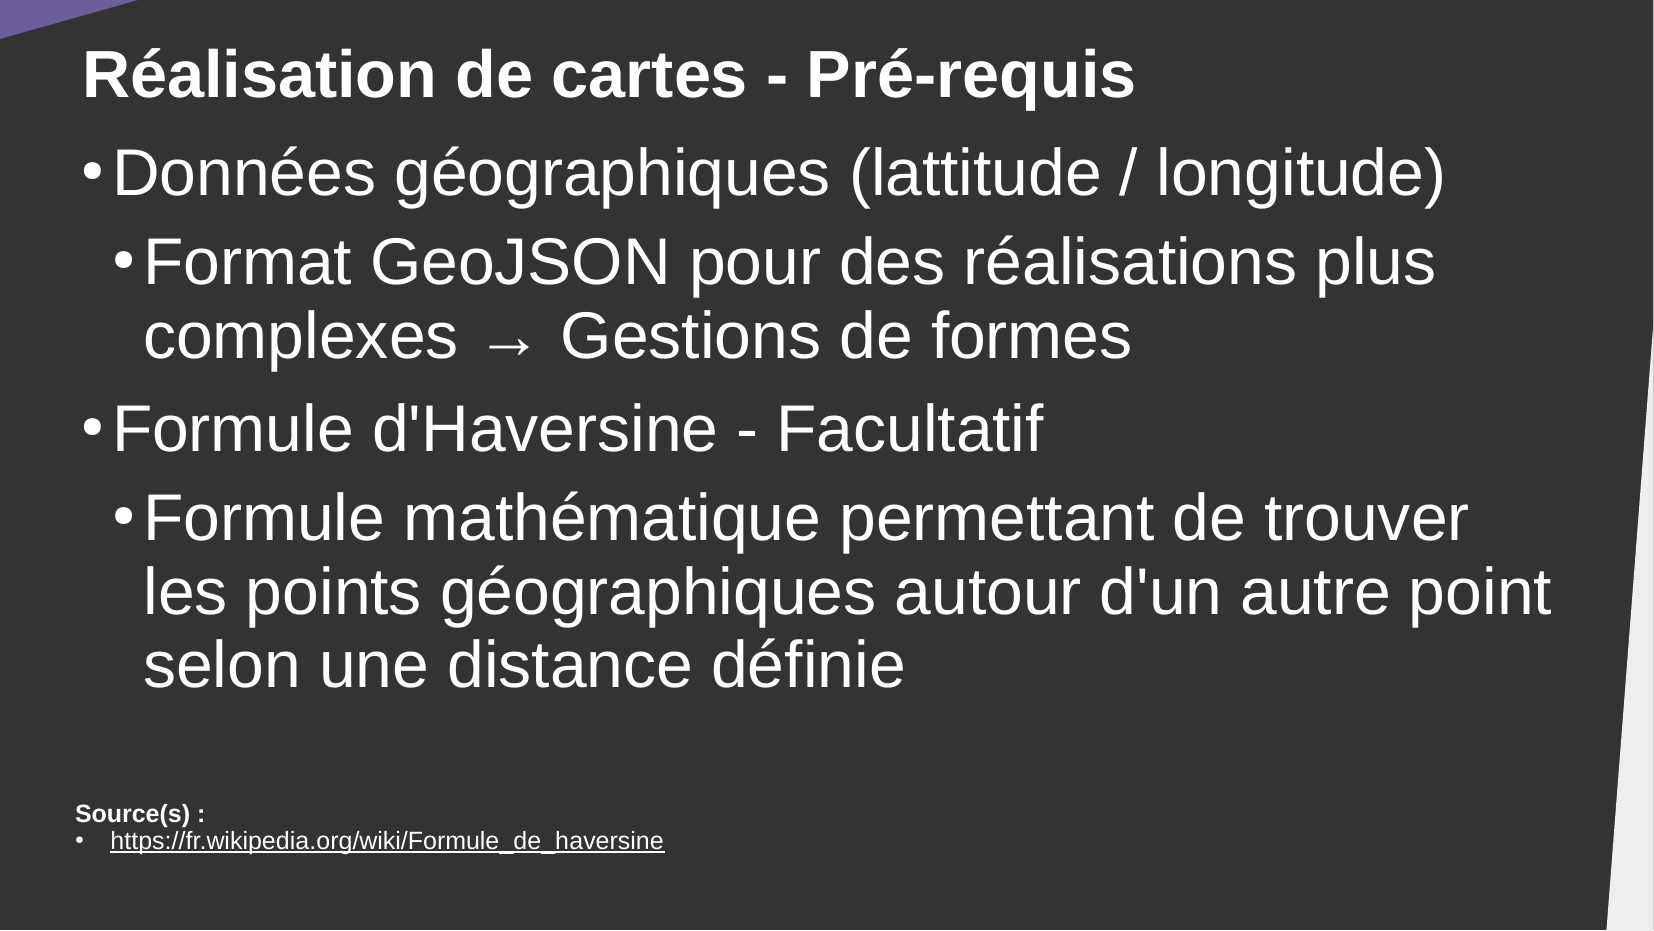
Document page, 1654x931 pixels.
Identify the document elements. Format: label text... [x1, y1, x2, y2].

text_box [1606, 315, 1654, 931]
list Données géographiques (lattitude / longitude) Format GeoJSON pour des réalisations plus complexes → Gestions de formes Formule d'Haversine - Facultatif Formule mathématique permettant de trouver les points géographiques autour d'un autre point selon une distance définie [80, 135, 1560, 709]
text_box [0, 0, 138, 39]
title Réalisation de cartes - Pré-requis [82, 37, 1619, 112]
text_box Source(s) : https://fr.wikipedia.org/wiki/Formule_de_haversine [60, 791, 1546, 919]
